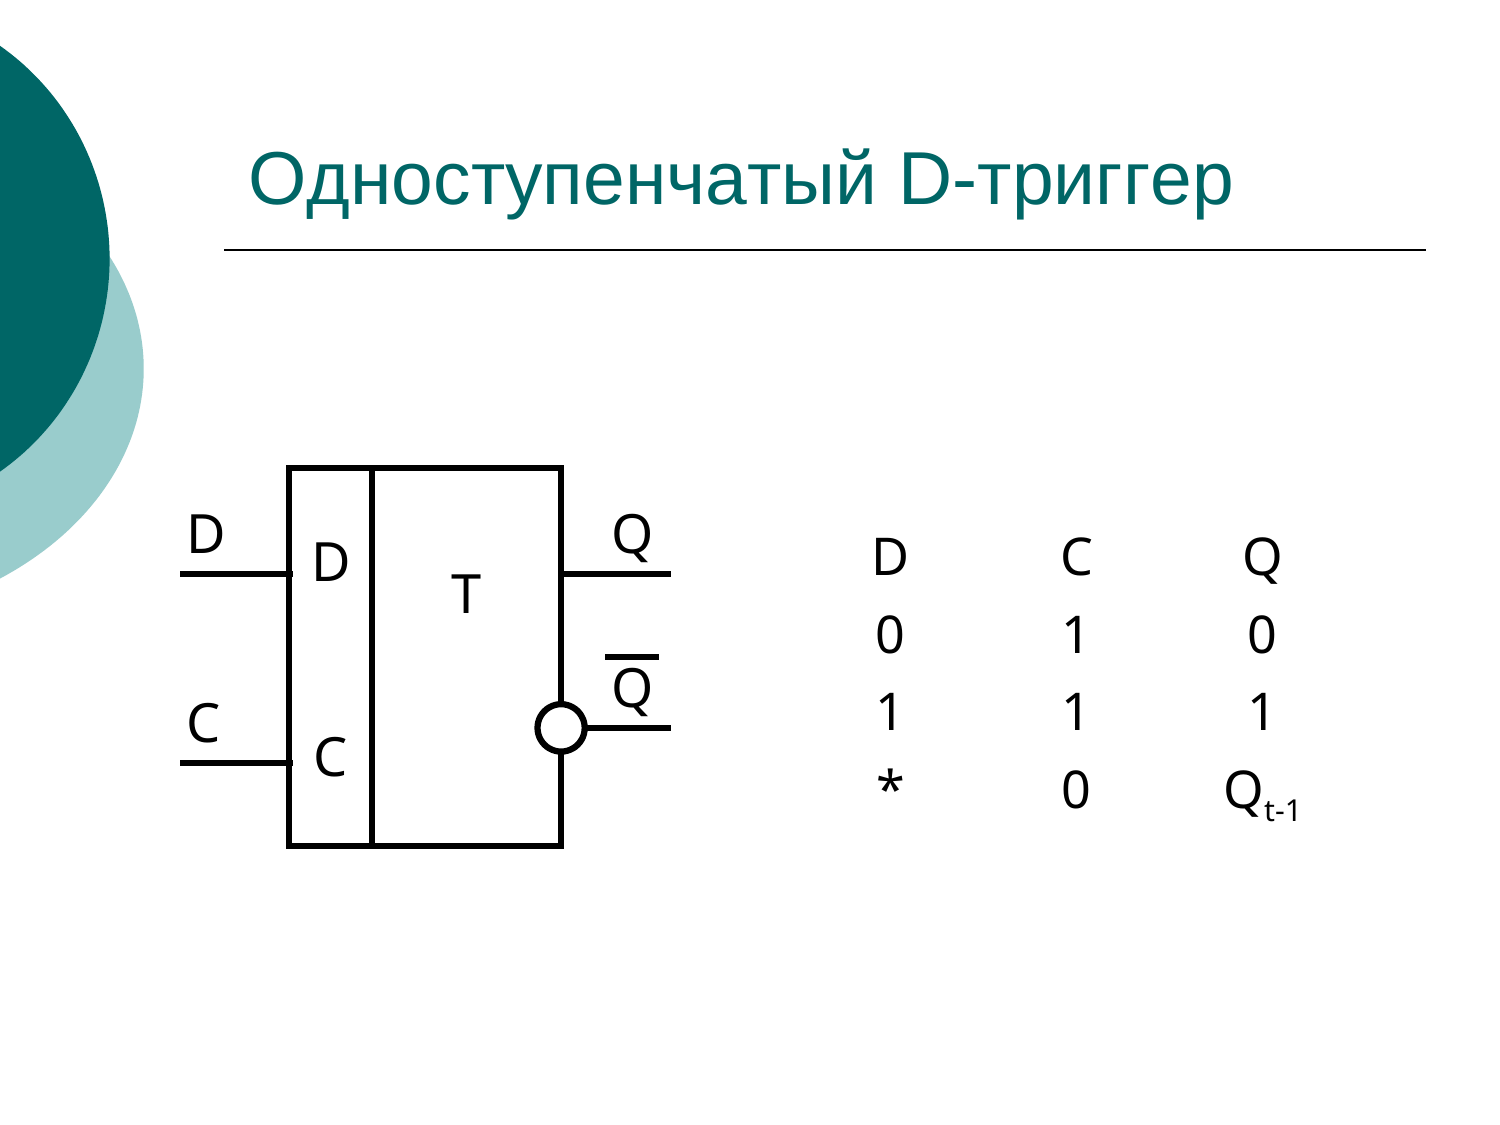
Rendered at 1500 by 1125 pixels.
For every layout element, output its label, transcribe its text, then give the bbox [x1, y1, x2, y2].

table_cell 1 [1170, 671, 1356, 749]
text_box С [171, 680, 279, 762]
table_header D [797, 515, 984, 593]
text_box D [171, 491, 279, 573]
table_cell 1 [984, 593, 1170, 671]
text_box [537, 704, 585, 752]
text_box T [372, 467, 562, 846]
table_header Q [1170, 515, 1356, 593]
table_cell Qt-1 [1170, 749, 1356, 836]
text_box Q [596, 645, 704, 726]
table_cell 0 [984, 749, 1170, 836]
text_box D С [289, 467, 373, 847]
table_cell 1 [984, 671, 1170, 749]
table_cell 0 [1170, 593, 1356, 671]
table_cell 0 [797, 593, 984, 671]
table_cell * [797, 749, 984, 836]
table_cell 1 [797, 671, 984, 749]
table_header C [984, 515, 1170, 593]
title Одноступенчатый D-триггер [233, 58, 1416, 228]
text_box Q [596, 491, 704, 573]
